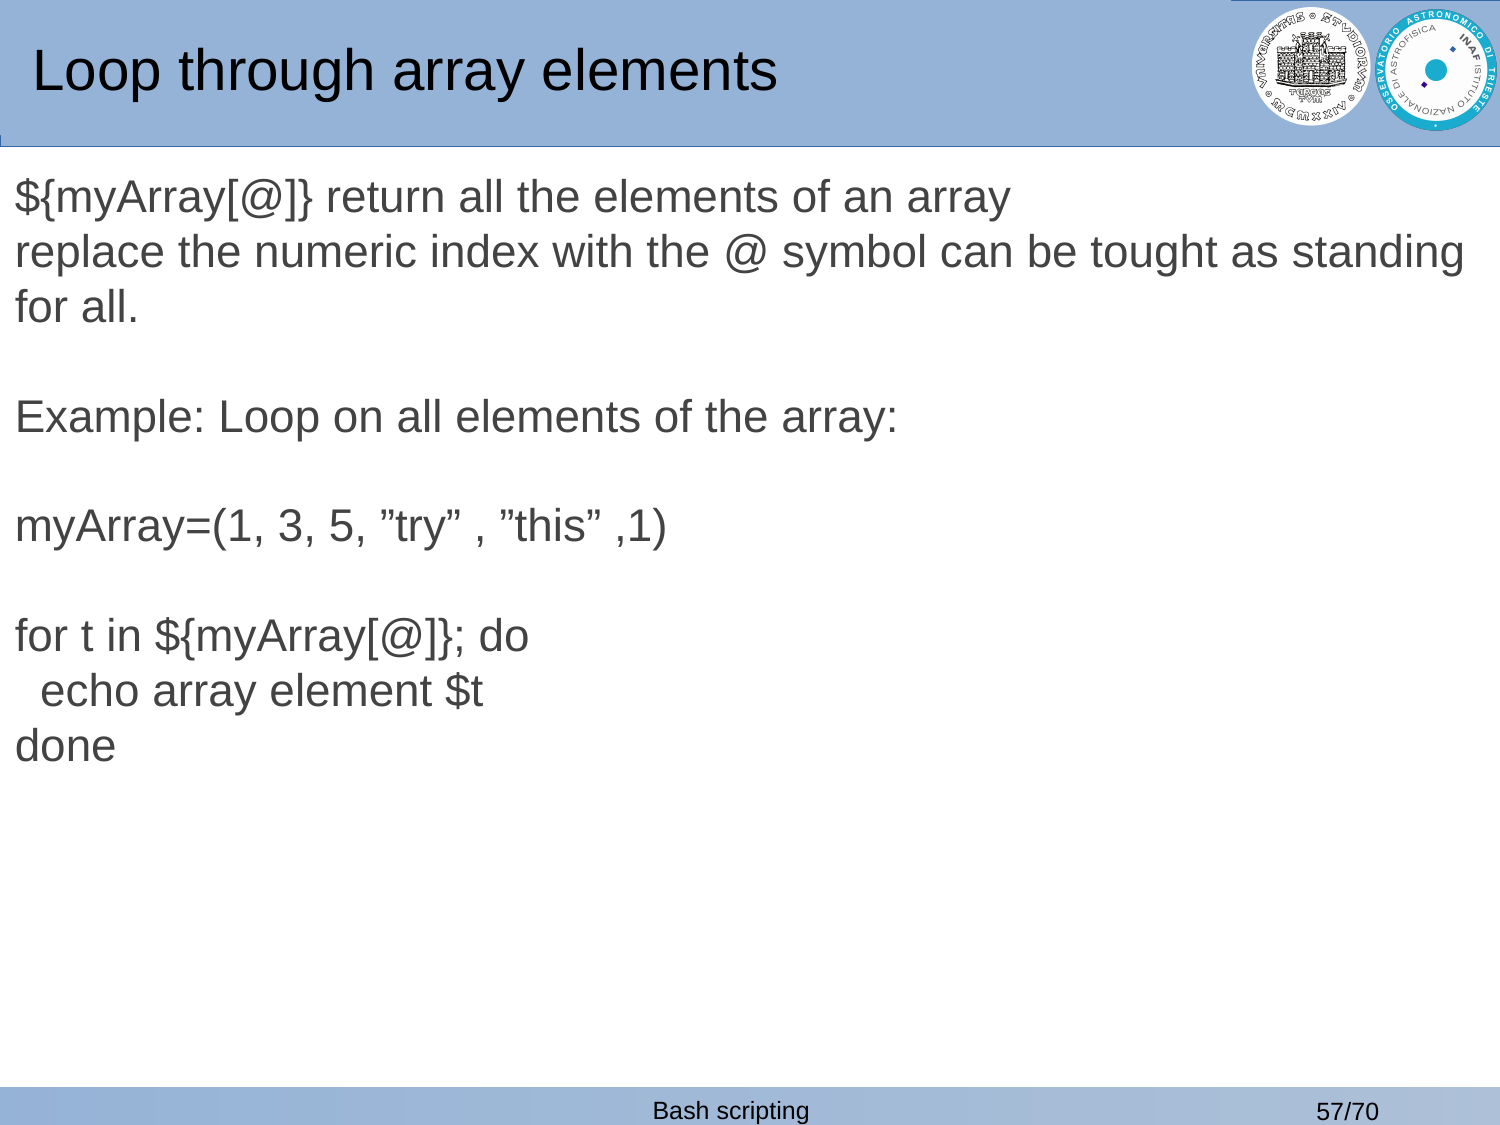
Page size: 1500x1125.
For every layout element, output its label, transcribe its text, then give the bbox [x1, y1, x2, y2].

text_box Loop through array elements [0, 0, 1232, 136]
list ${myArray[@]} return all the elements of an array replace the numeric index with the @ symbol can be tought as standing for all. Example: Loop on all elements of the array: myArray=(1, 3, 5, ”try” , ”this” ,1) for t in ${myArray[@]}; do echo array element $t done [0, 158, 1500, 1104]
picture [1252, 0, 1500, 156]
